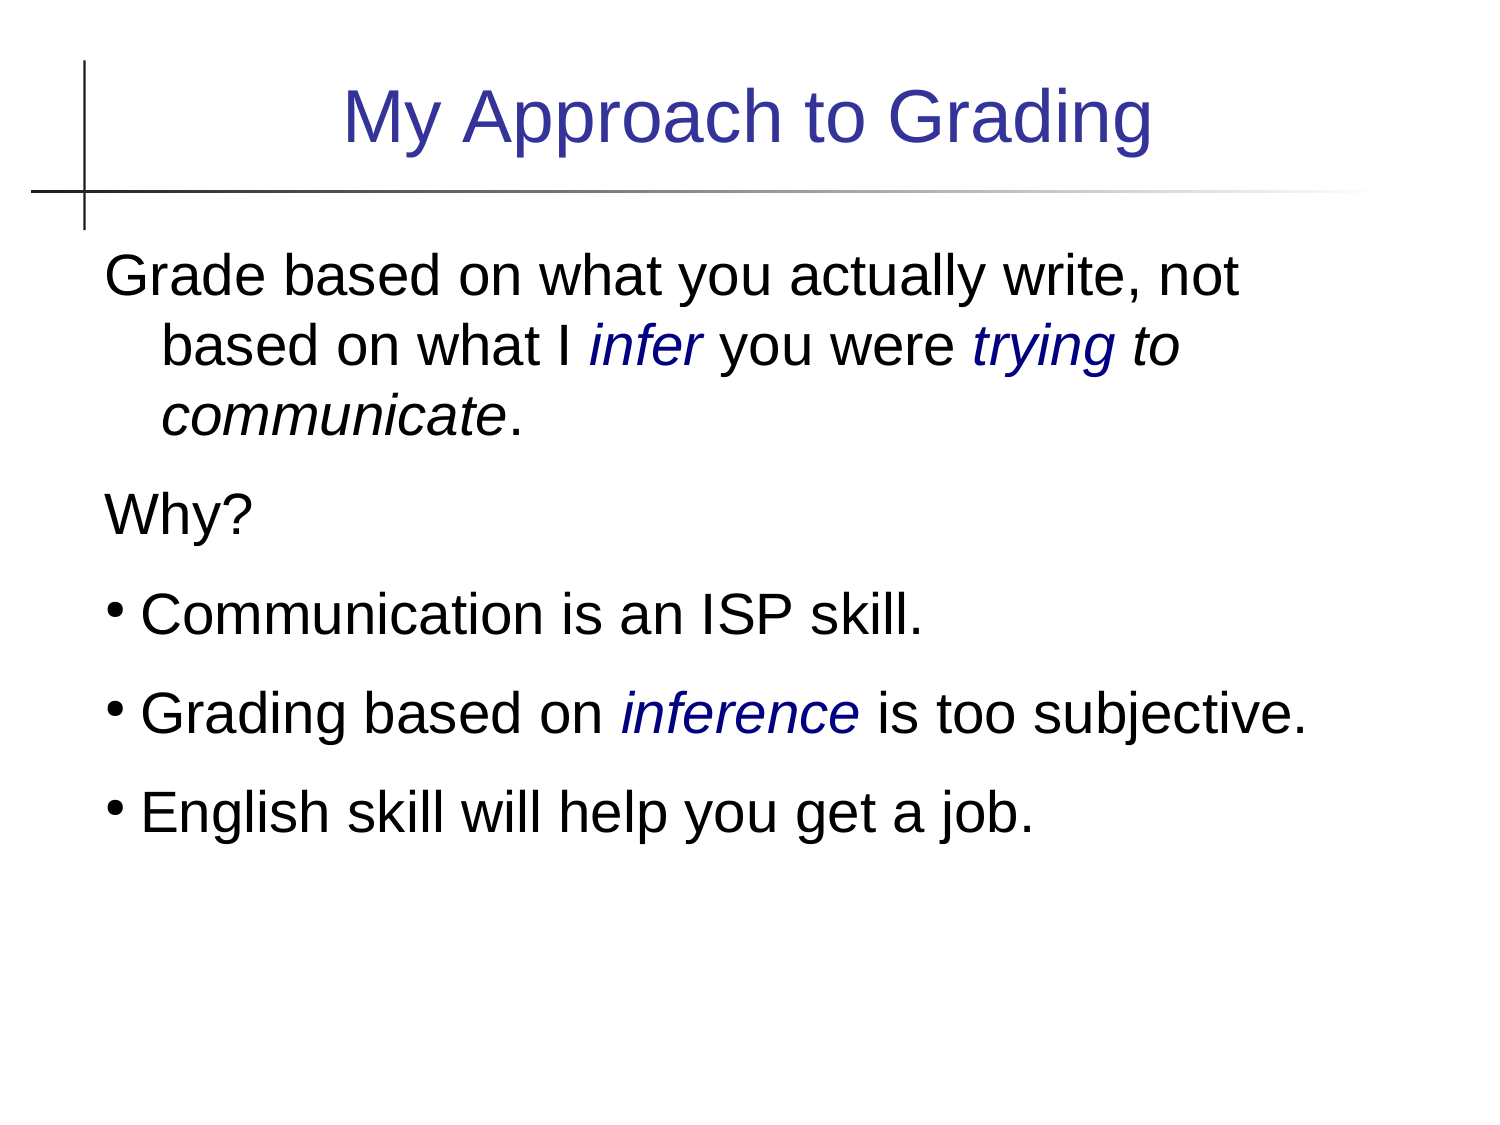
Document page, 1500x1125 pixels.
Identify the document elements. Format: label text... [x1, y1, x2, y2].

list Grade based on what you actually write, not based on what I infer you were trying to communicate. Why? Communication is an ISP skill. Grading based on inference is too subjective. English skill will help you get a job. [90, 229, 1408, 1111]
title My Approach to Grading [100, 42, 1397, 182]
